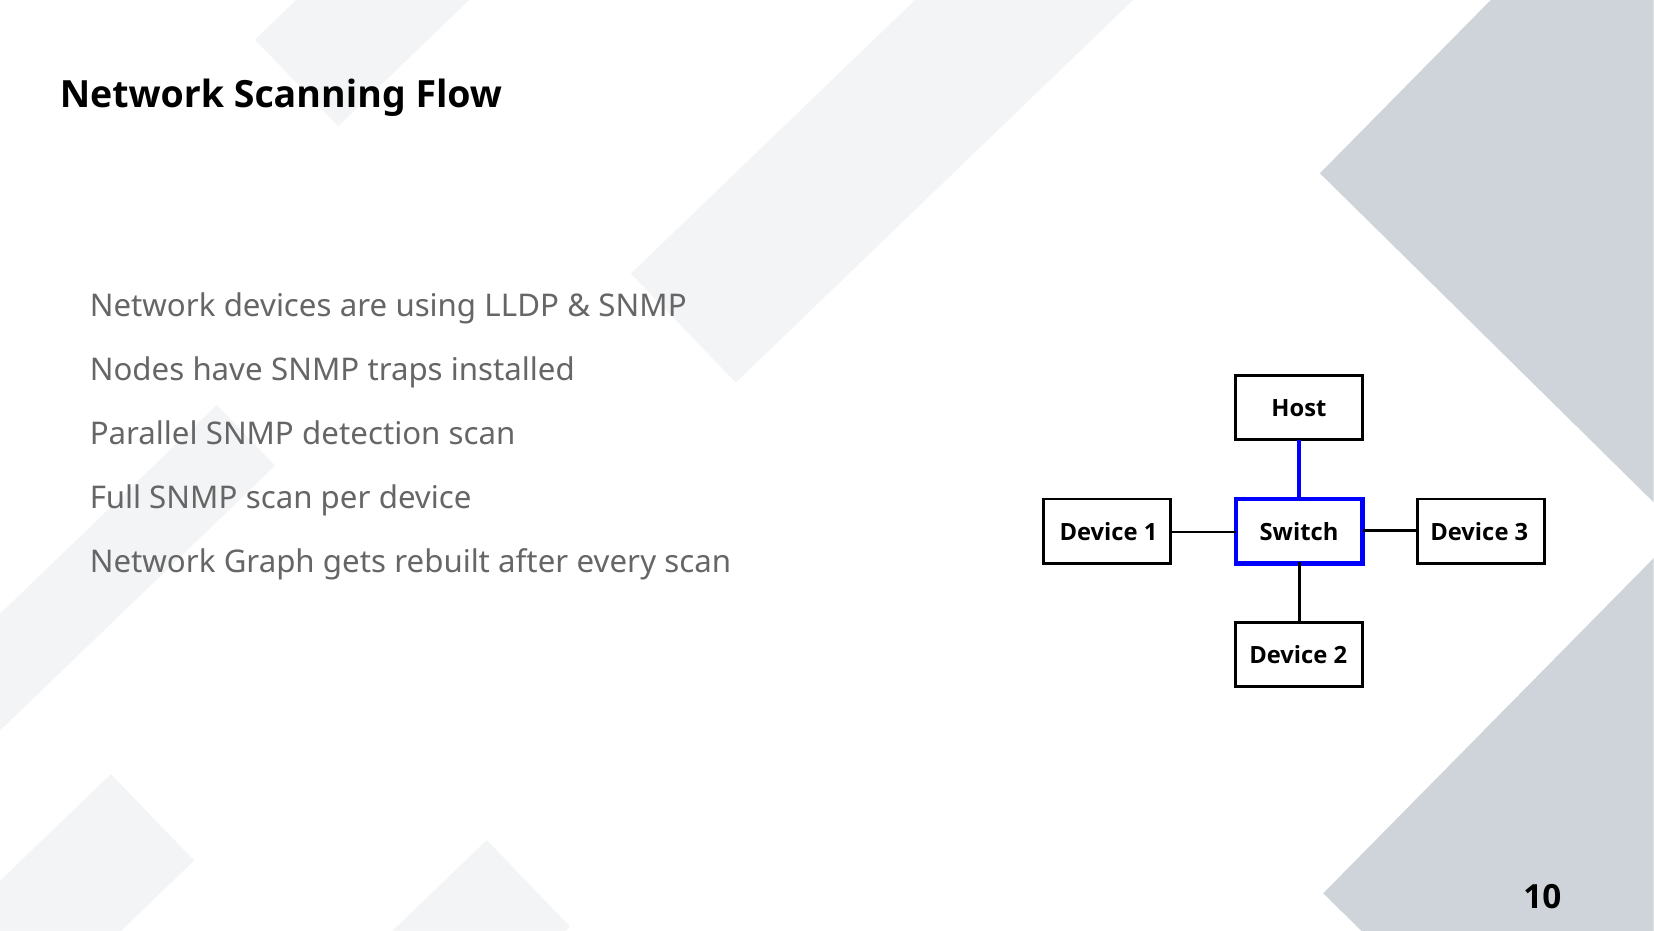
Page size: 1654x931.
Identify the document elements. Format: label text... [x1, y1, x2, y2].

text_box <number> [1508, 865, 1654, 922]
text_box Network devices are using LLDP & SNMP Nodes have SNMP traps installed Parallel SNMP detection scan Full SNMP scan per device Network Graph gets rebuilt after every scan [75, 253, 916, 552]
text_box Network Scanning Flow [45, 60, 788, 121]
text_box [963, 195, 1636, 867]
